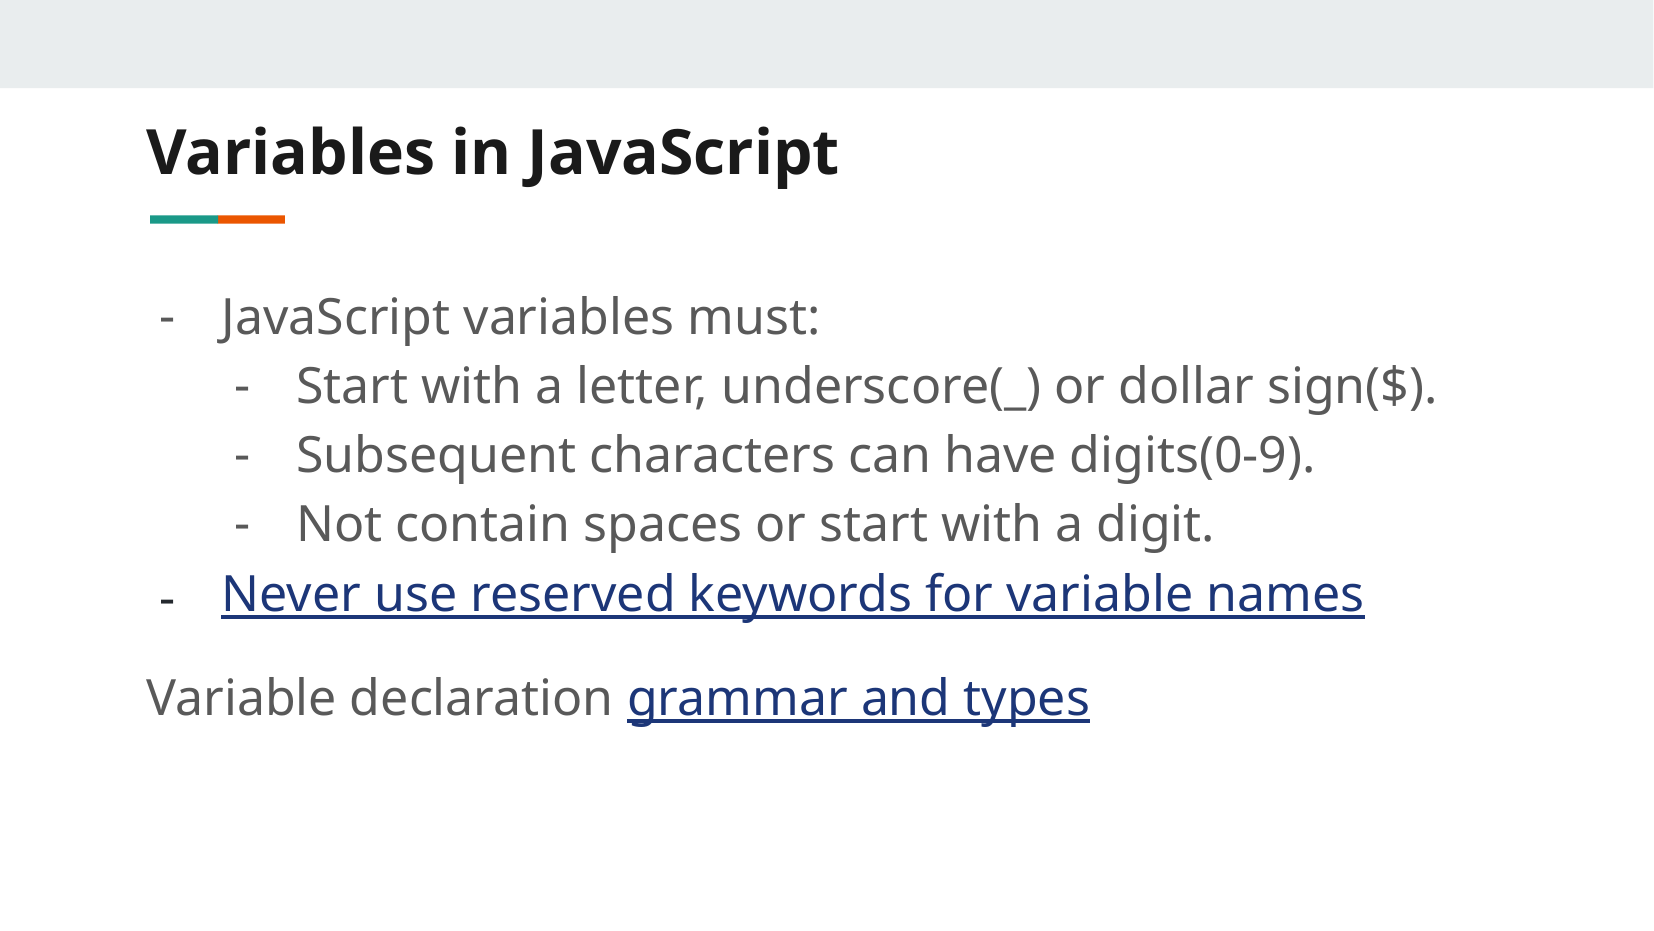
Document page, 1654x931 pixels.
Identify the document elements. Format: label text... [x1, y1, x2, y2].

list JavaScript variables must: Start with a letter, underscore(_) or dollar sign($). Subsequent characters can have digits(0-9). Not contain spaces or start with a digit. Never use reserved keywords for variable names Variable declaration grammar and types [131, 260, 1522, 844]
title Variables in JavaScript [131, 96, 1522, 194]
